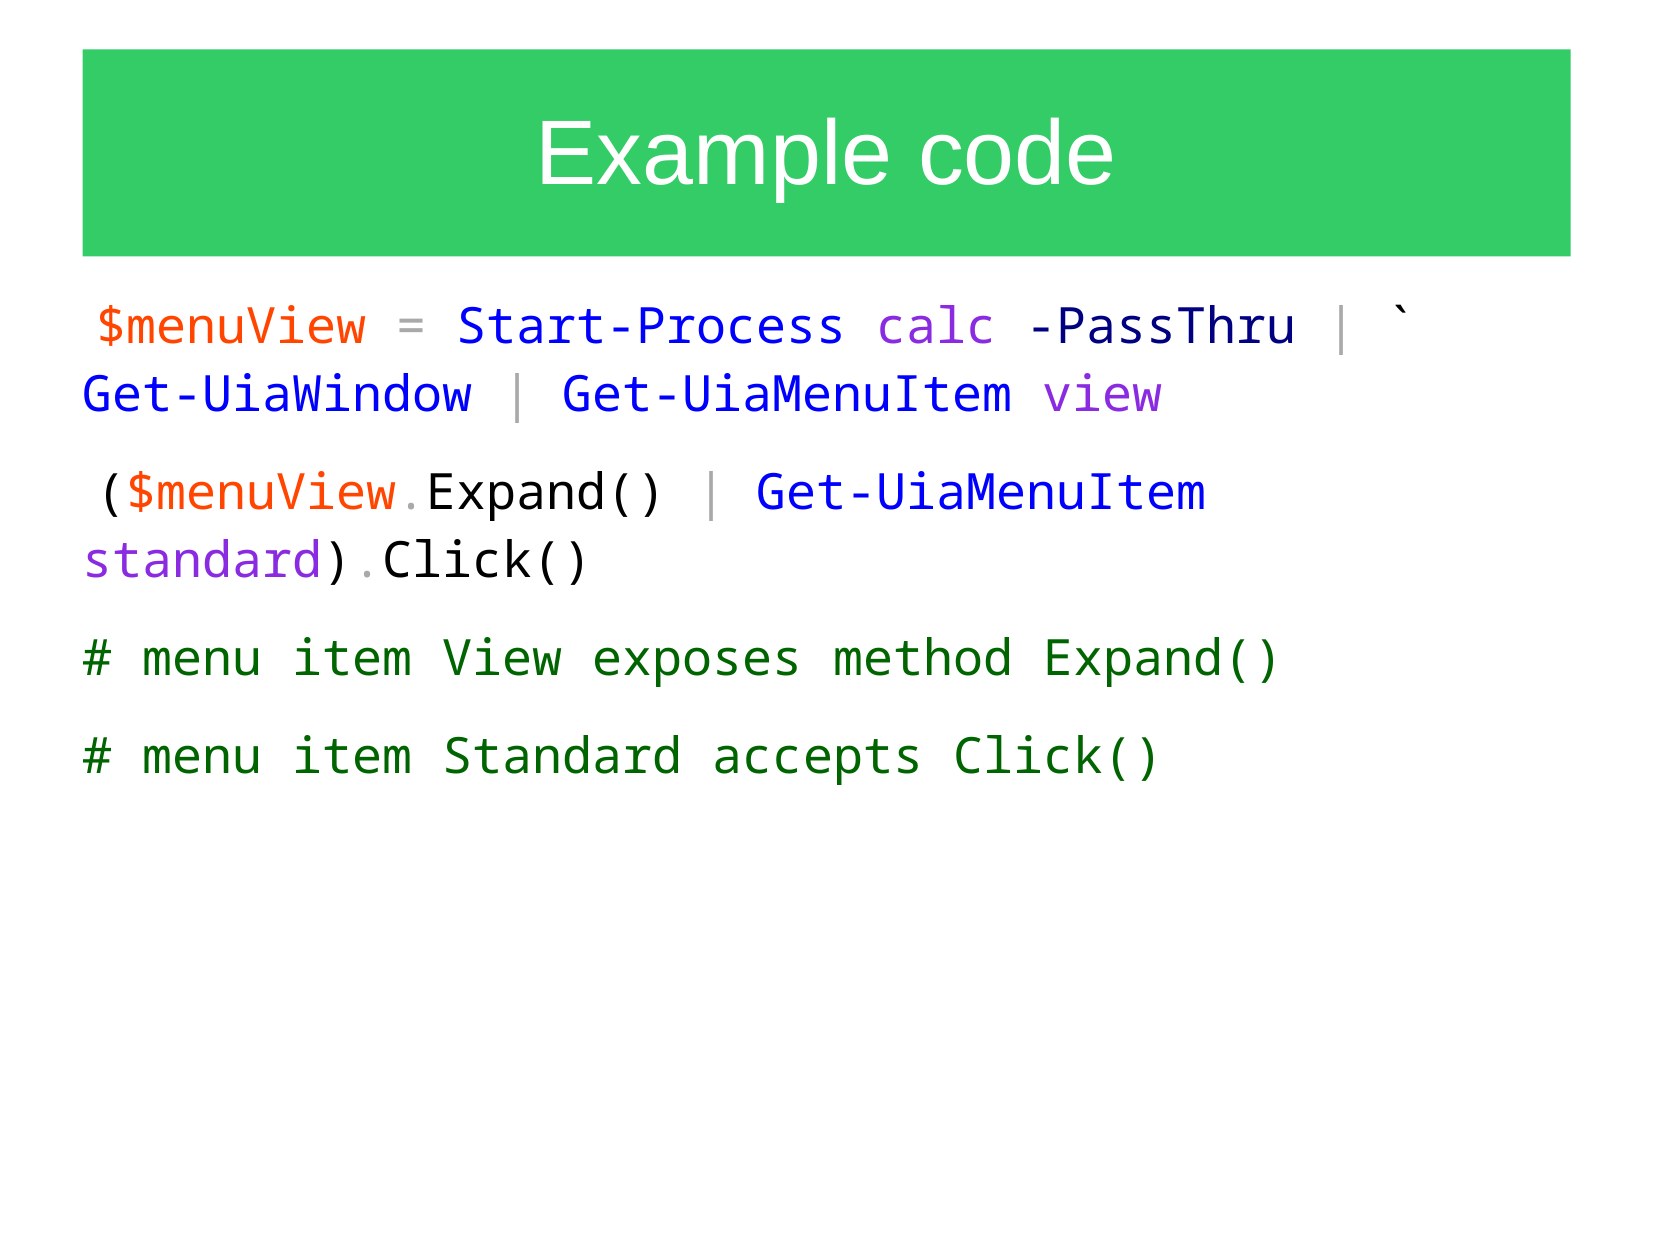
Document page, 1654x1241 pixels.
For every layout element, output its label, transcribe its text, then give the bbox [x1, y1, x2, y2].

list $menuView = Start-Process calc -PassThru | ` Get-UiaWindow | Get-UiaMenuItem view ($menuView.Expand() | Get-UiaMenuItem standard).Click() # menu item View exposes method Expand() # menu item Standard accepts Click() [82, 290, 1538, 1010]
title Example code [82, 49, 1571, 257]
